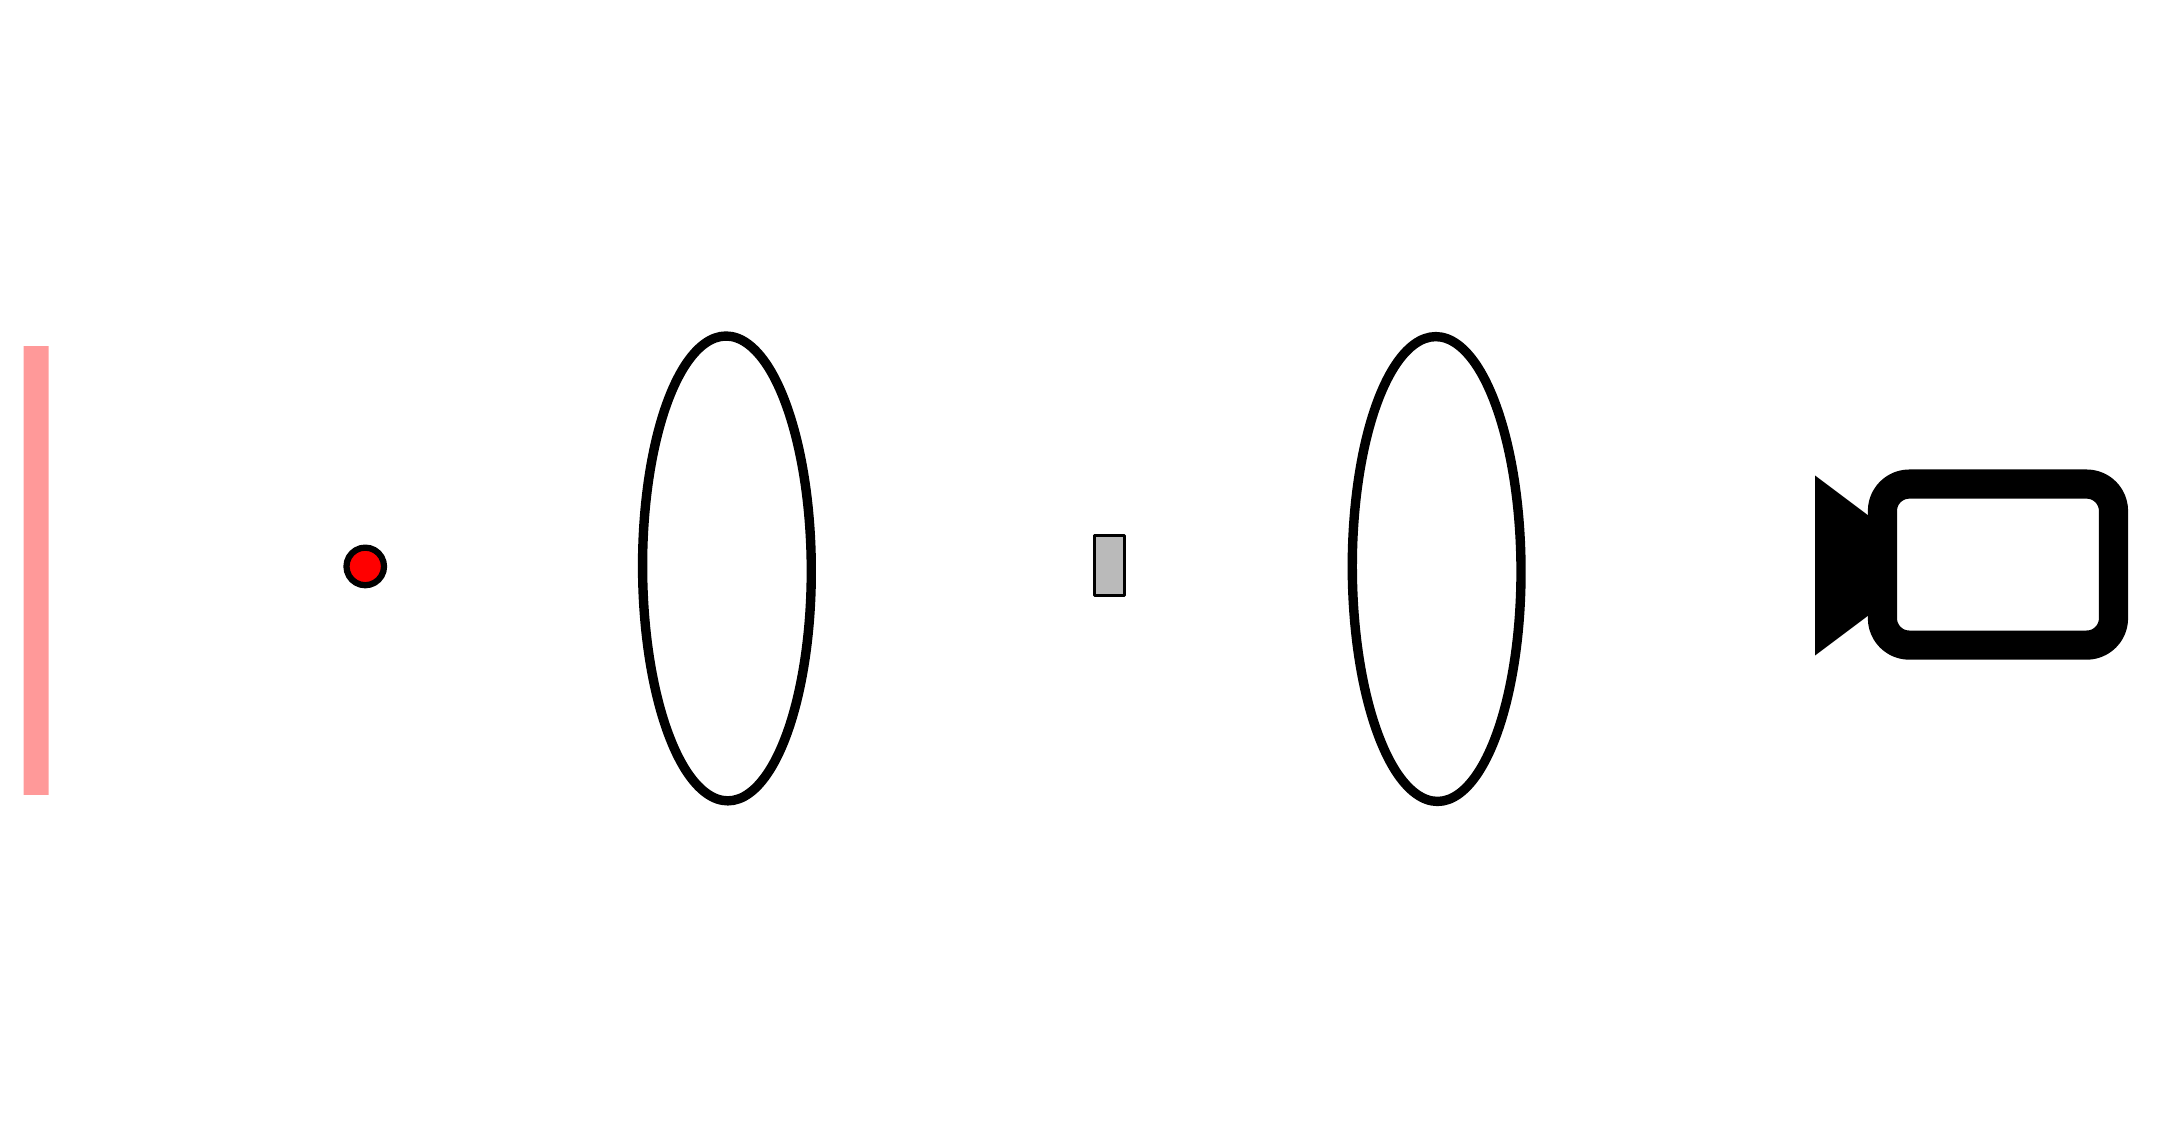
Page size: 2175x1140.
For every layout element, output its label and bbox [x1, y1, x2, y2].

text_box [1882, 484, 2114, 646]
text_box [1352, 336, 1522, 802]
text_box [346, 547, 385, 586]
text_box [1815, 475, 1876, 656]
text_box [642, 336, 812, 801]
text_box [1094, 535, 1125, 596]
